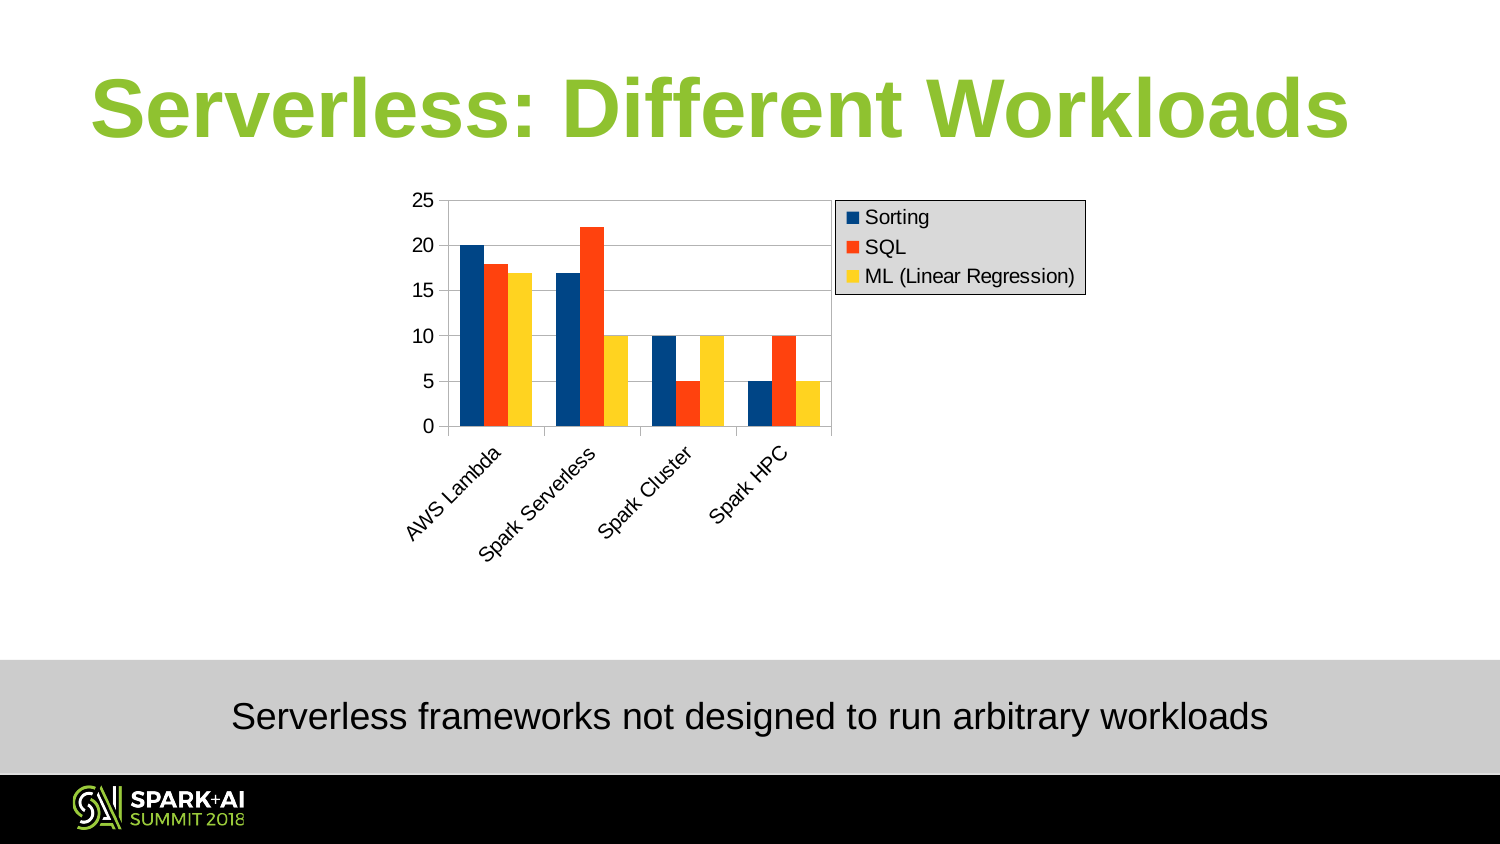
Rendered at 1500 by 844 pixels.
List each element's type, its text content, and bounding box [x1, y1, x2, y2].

chart [385, 180, 1101, 577]
text_box Serverless frameworks not designed to run arbitrary workloads [0, 659, 1500, 774]
title Serverless: Different Workloads [75, 33, 1426, 175]
